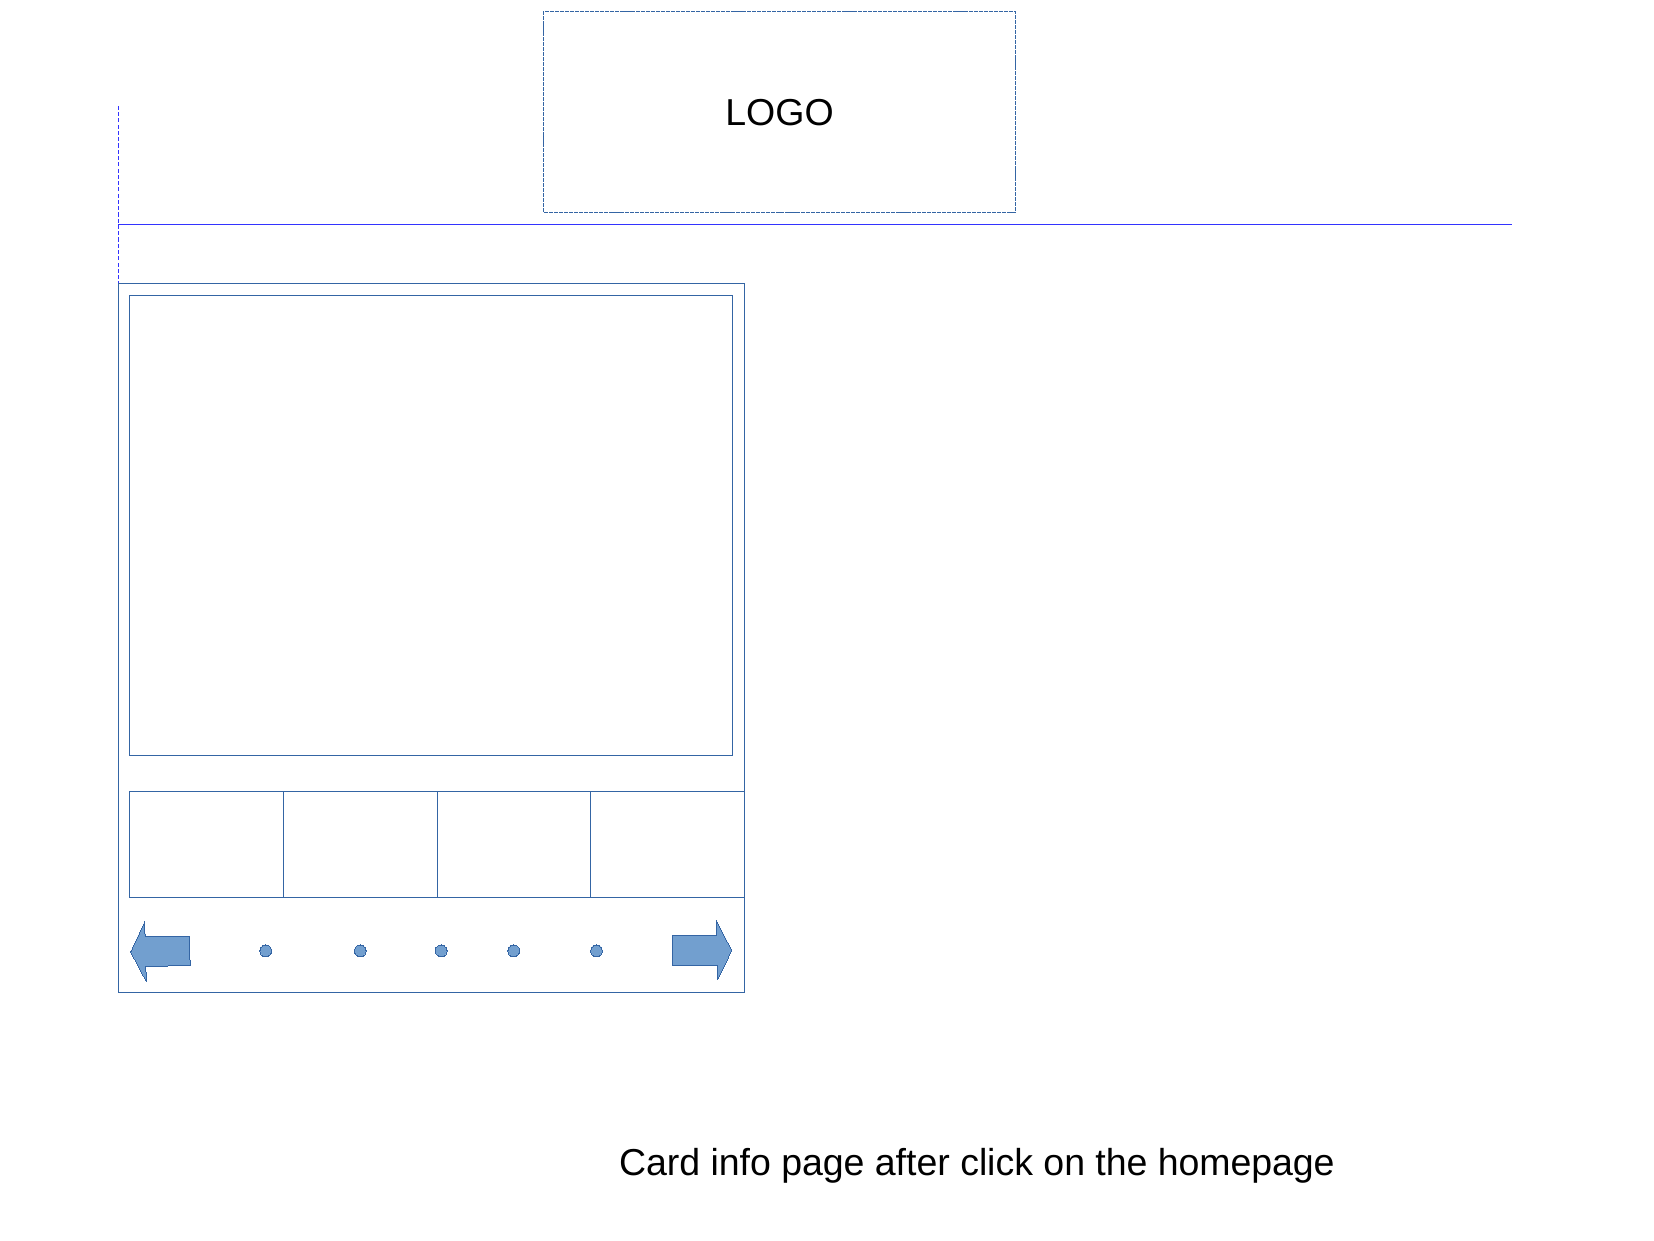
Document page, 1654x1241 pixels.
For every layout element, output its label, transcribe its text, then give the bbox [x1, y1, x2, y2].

text_box [118, 283, 745, 993]
text_box LOGO [543, 11, 1016, 213]
text_box Card info page after click on the homepage [604, 1133, 1350, 1191]
